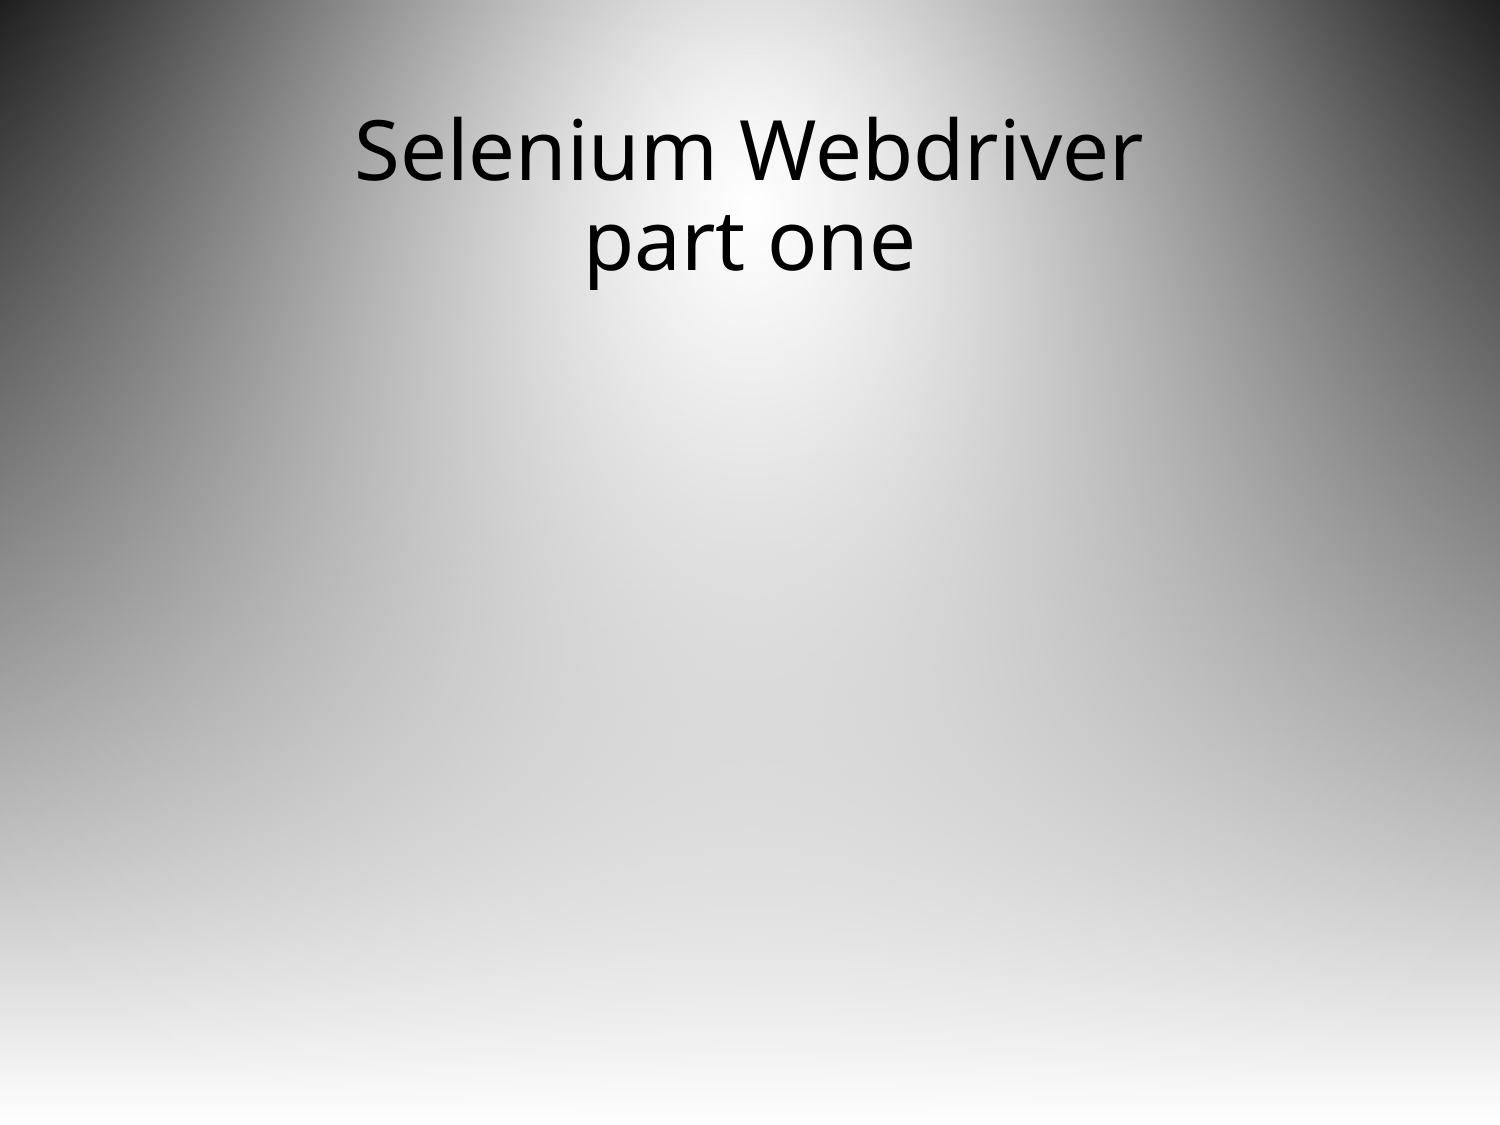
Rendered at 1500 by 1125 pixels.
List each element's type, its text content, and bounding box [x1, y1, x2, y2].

title Selenium Webdriver part one [112, 101, 1388, 364]
picture [0, 0, 1500, 1125]
